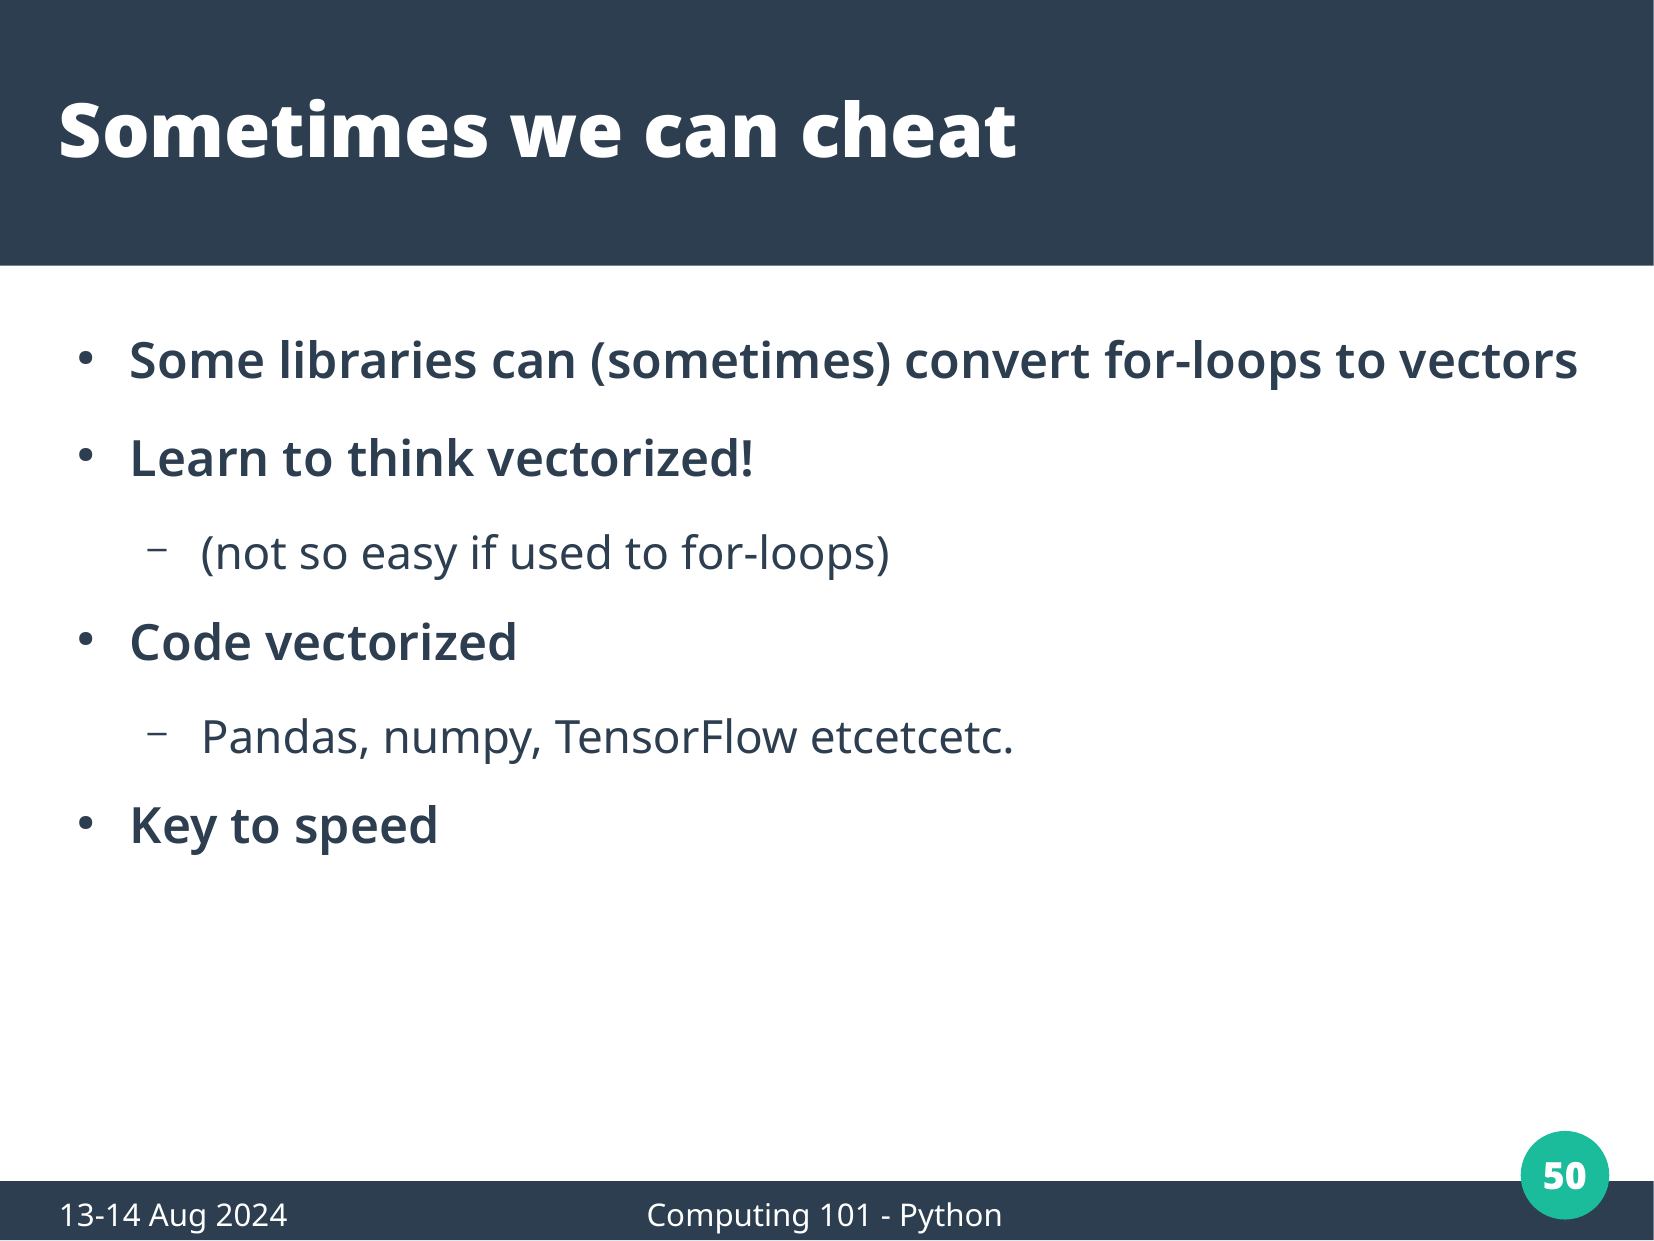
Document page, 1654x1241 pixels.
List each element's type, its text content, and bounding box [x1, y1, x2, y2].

title Sometimes we can cheat [59, 49, 1595, 207]
list Some libraries can (sometimes) convert for-loops to vectors Learn to think vectorized! (not so easy if used to for-loops) Code vectorized Pandas, numpy, TensorFlow etcetcetc. Key to speed [59, 324, 1595, 1152]
